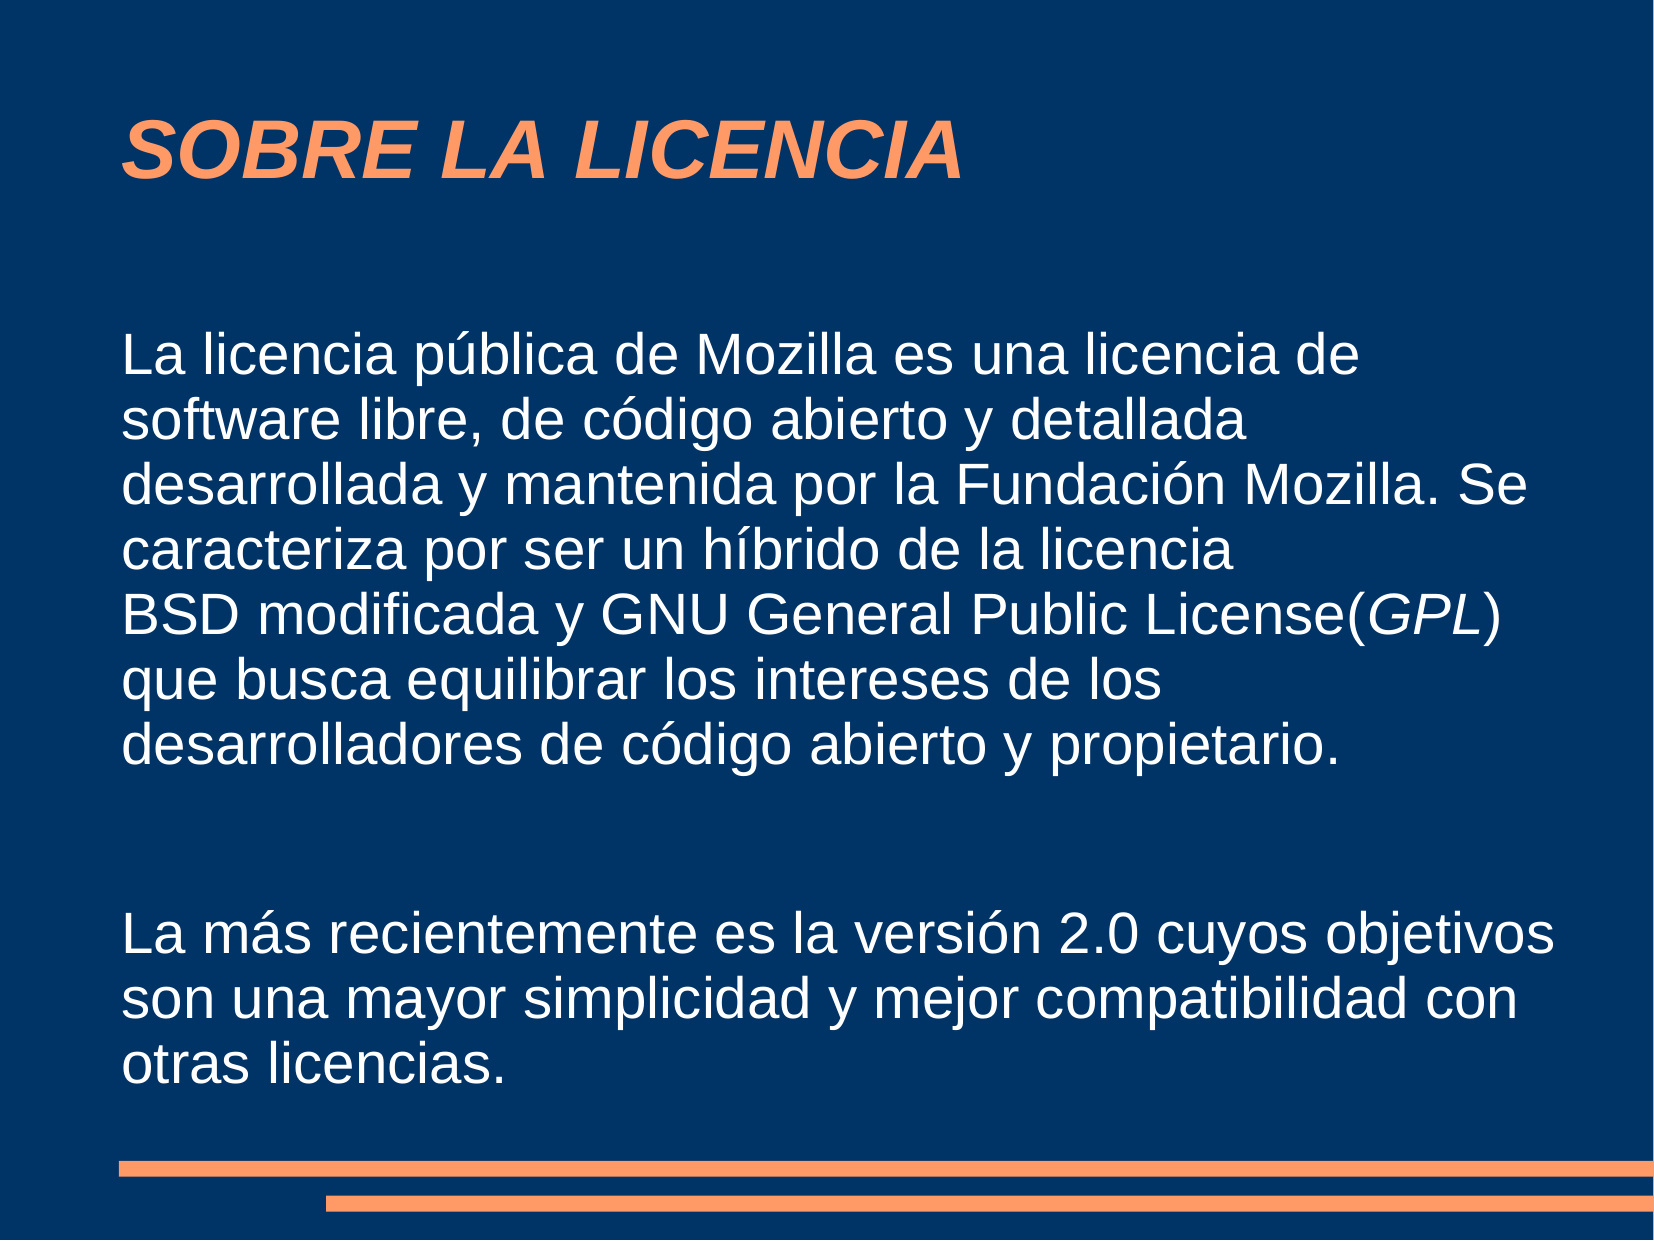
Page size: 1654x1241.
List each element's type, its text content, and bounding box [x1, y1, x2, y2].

list La licencia pública de Mozilla es una licencia de software libre, de código abierto y detallada desarrollada y mantenida por la Fundación Mozilla. Se caracteriza por ser un híbrido de la licencia BSD modificada y GNU General Public License(GPL) que busca equilibrar los intereses de los desarrolladores de código abierto y propietario. La más recientemente es la versión 2.0 cuyos objetivos son una mayor simplicidad y mejor compatibilidad con otras licencias. [121, 322, 1561, 1132]
title SOBRE LA LICENCIA [121, 46, 1534, 254]
